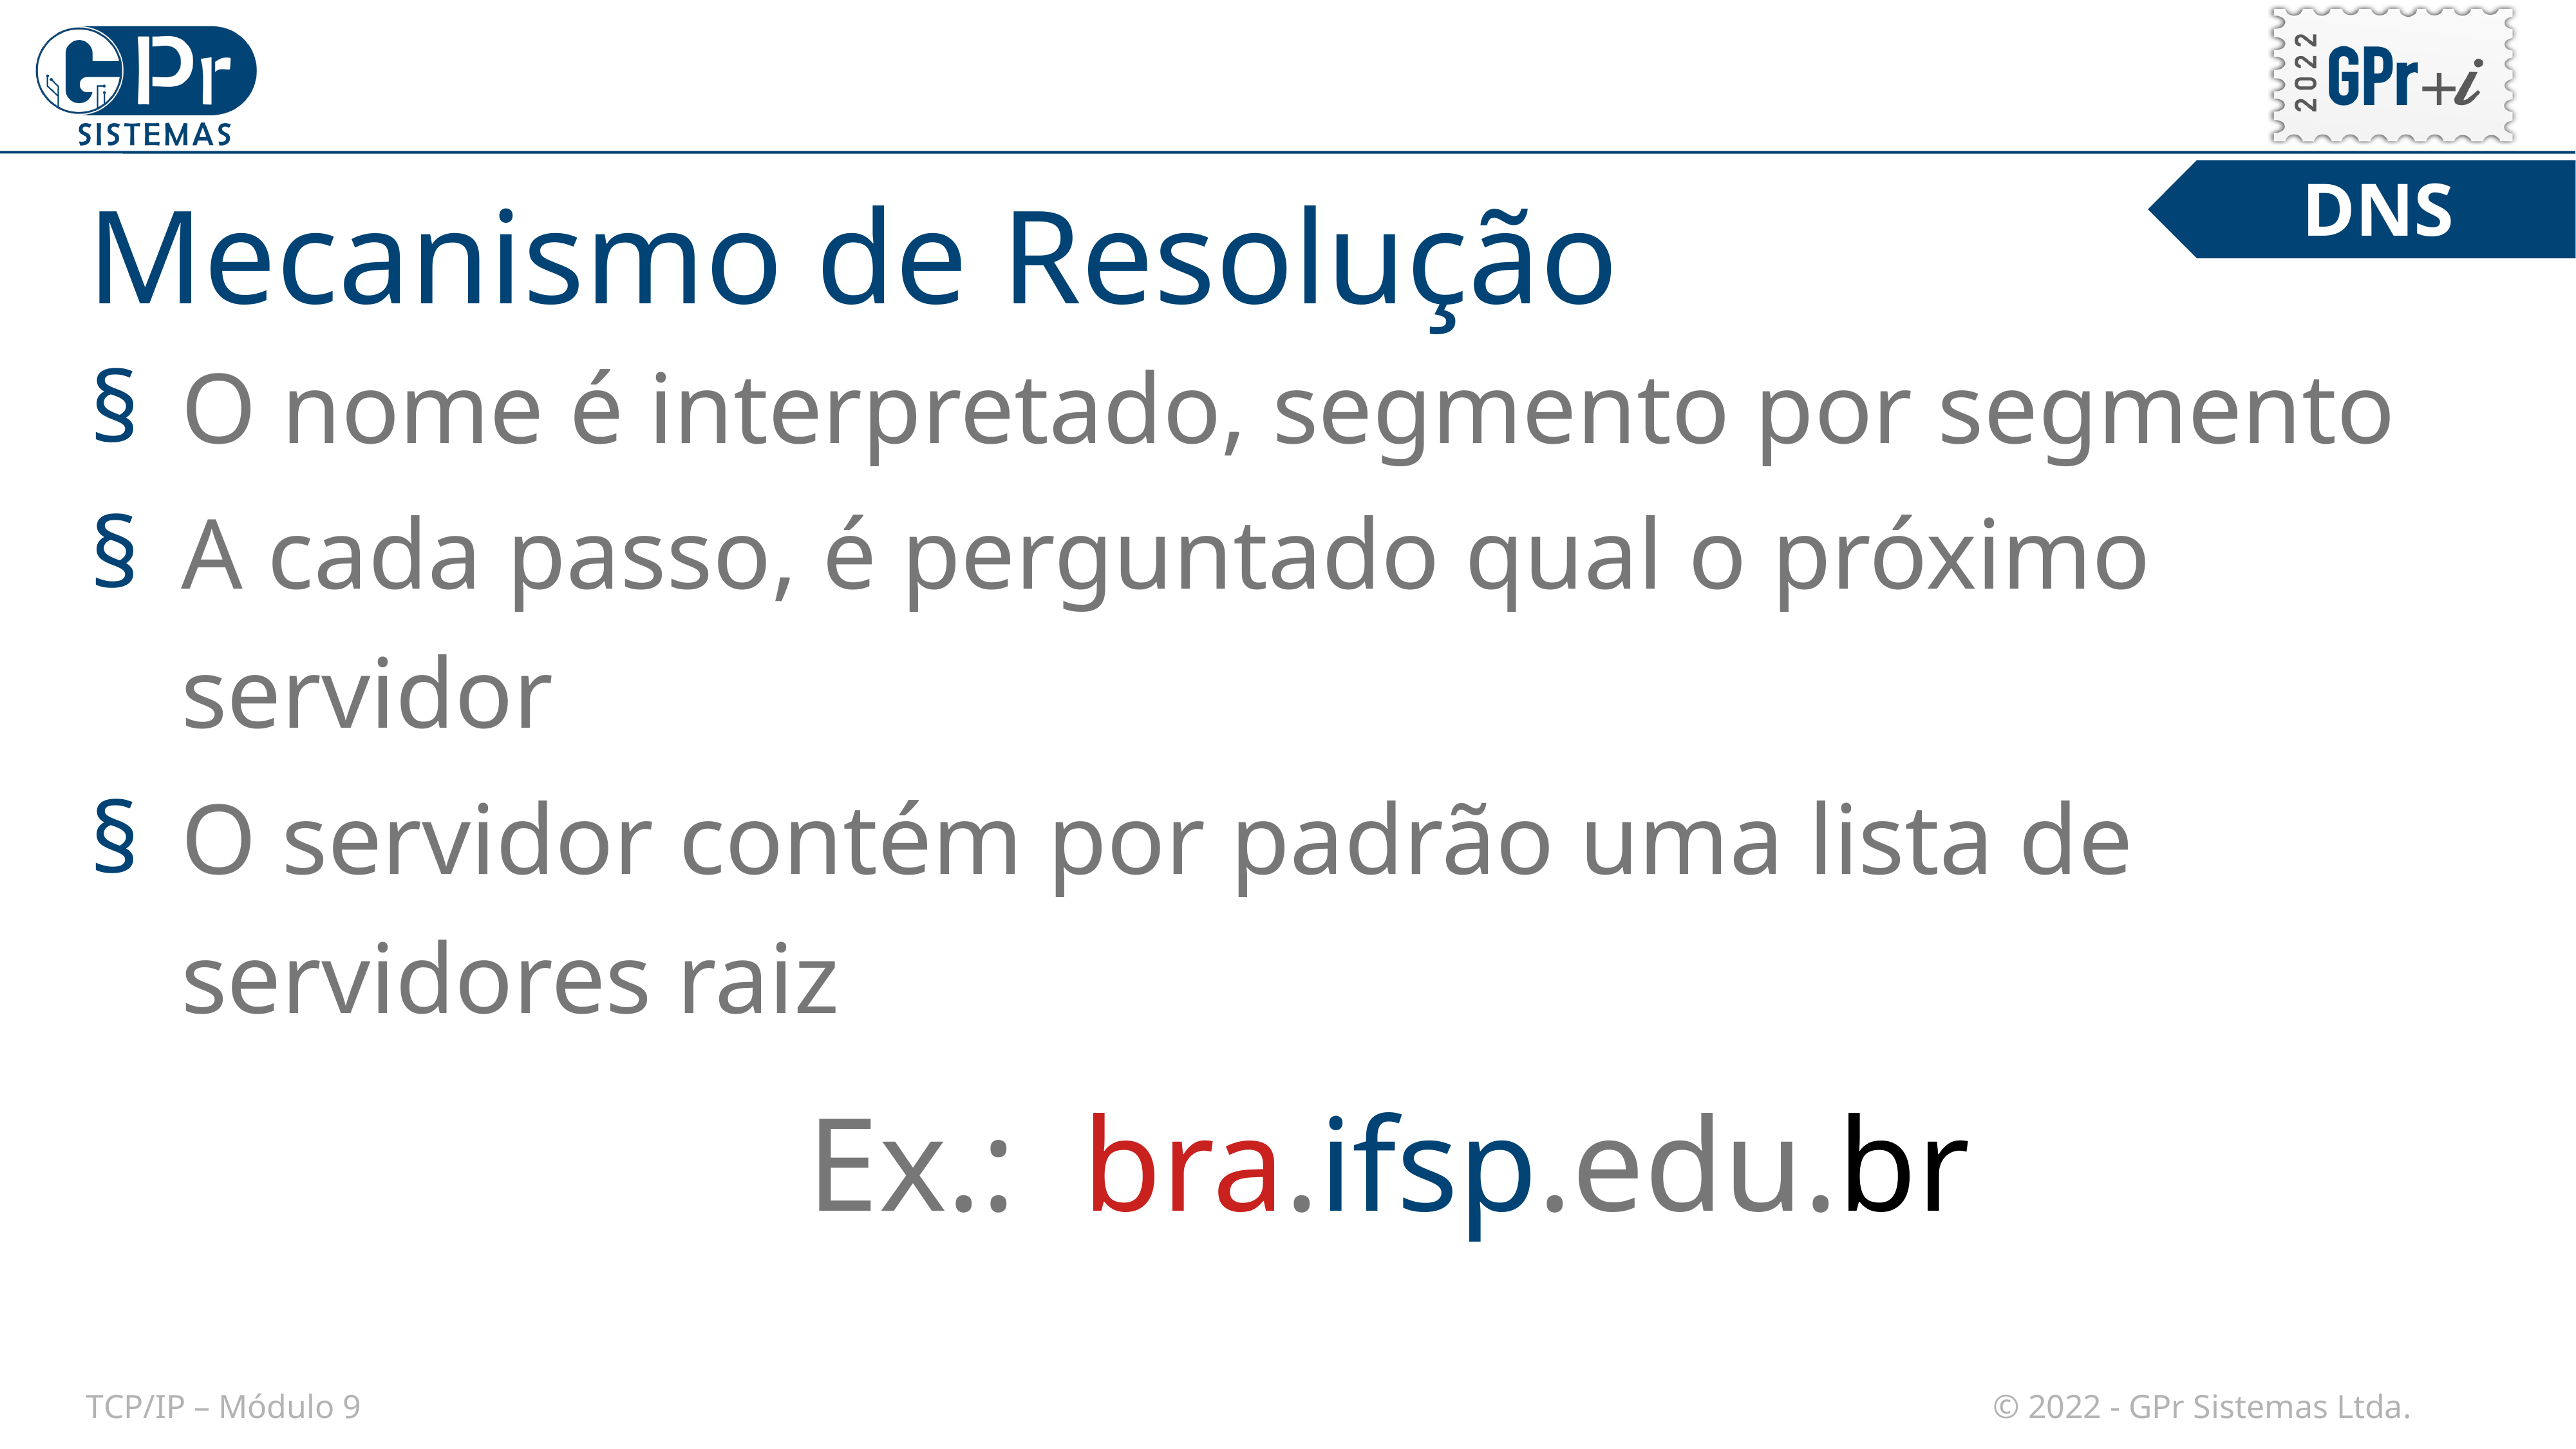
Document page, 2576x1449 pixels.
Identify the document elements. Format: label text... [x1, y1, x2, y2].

list Mecanismo de Resolução [81, 169, 2496, 343]
picture [2268, 4, 2519, 145]
text_box [2148, 160, 2576, 258]
text_box DNS [2219, 157, 2537, 256]
list O nome é interpretado, segmento por segmento A cada passo, é perguntado qual o próximo servidor O servidor contém por padrão uma lista de servidores raiz Ex.: bra.ifsp.edu.br [80, 319, 2496, 1382]
picture [34, 26, 257, 147]
